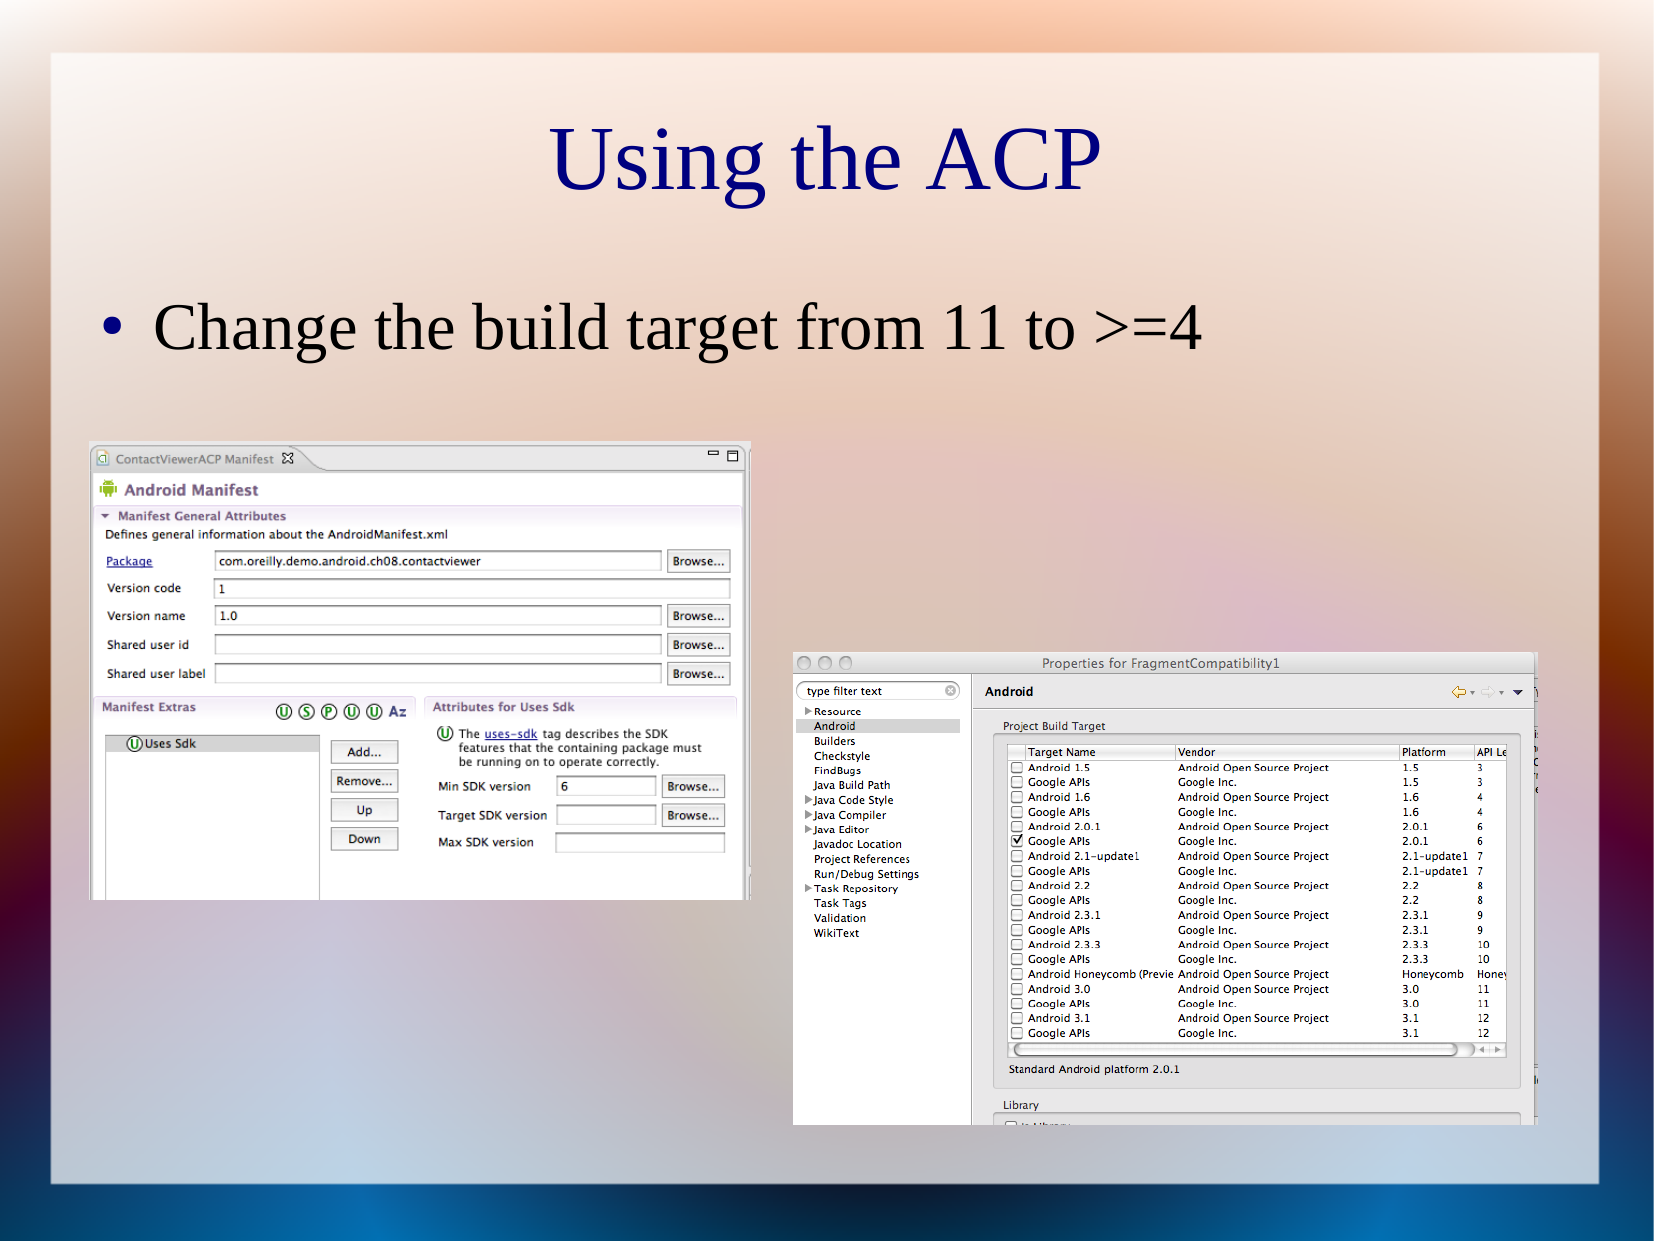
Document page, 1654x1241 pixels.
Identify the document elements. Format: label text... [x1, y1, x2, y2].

title Using the ACP [82, 55, 1571, 263]
list Change the build target from 11 to >=4 [82, 290, 1571, 1034]
picture [0, 0, 1654, 1241]
